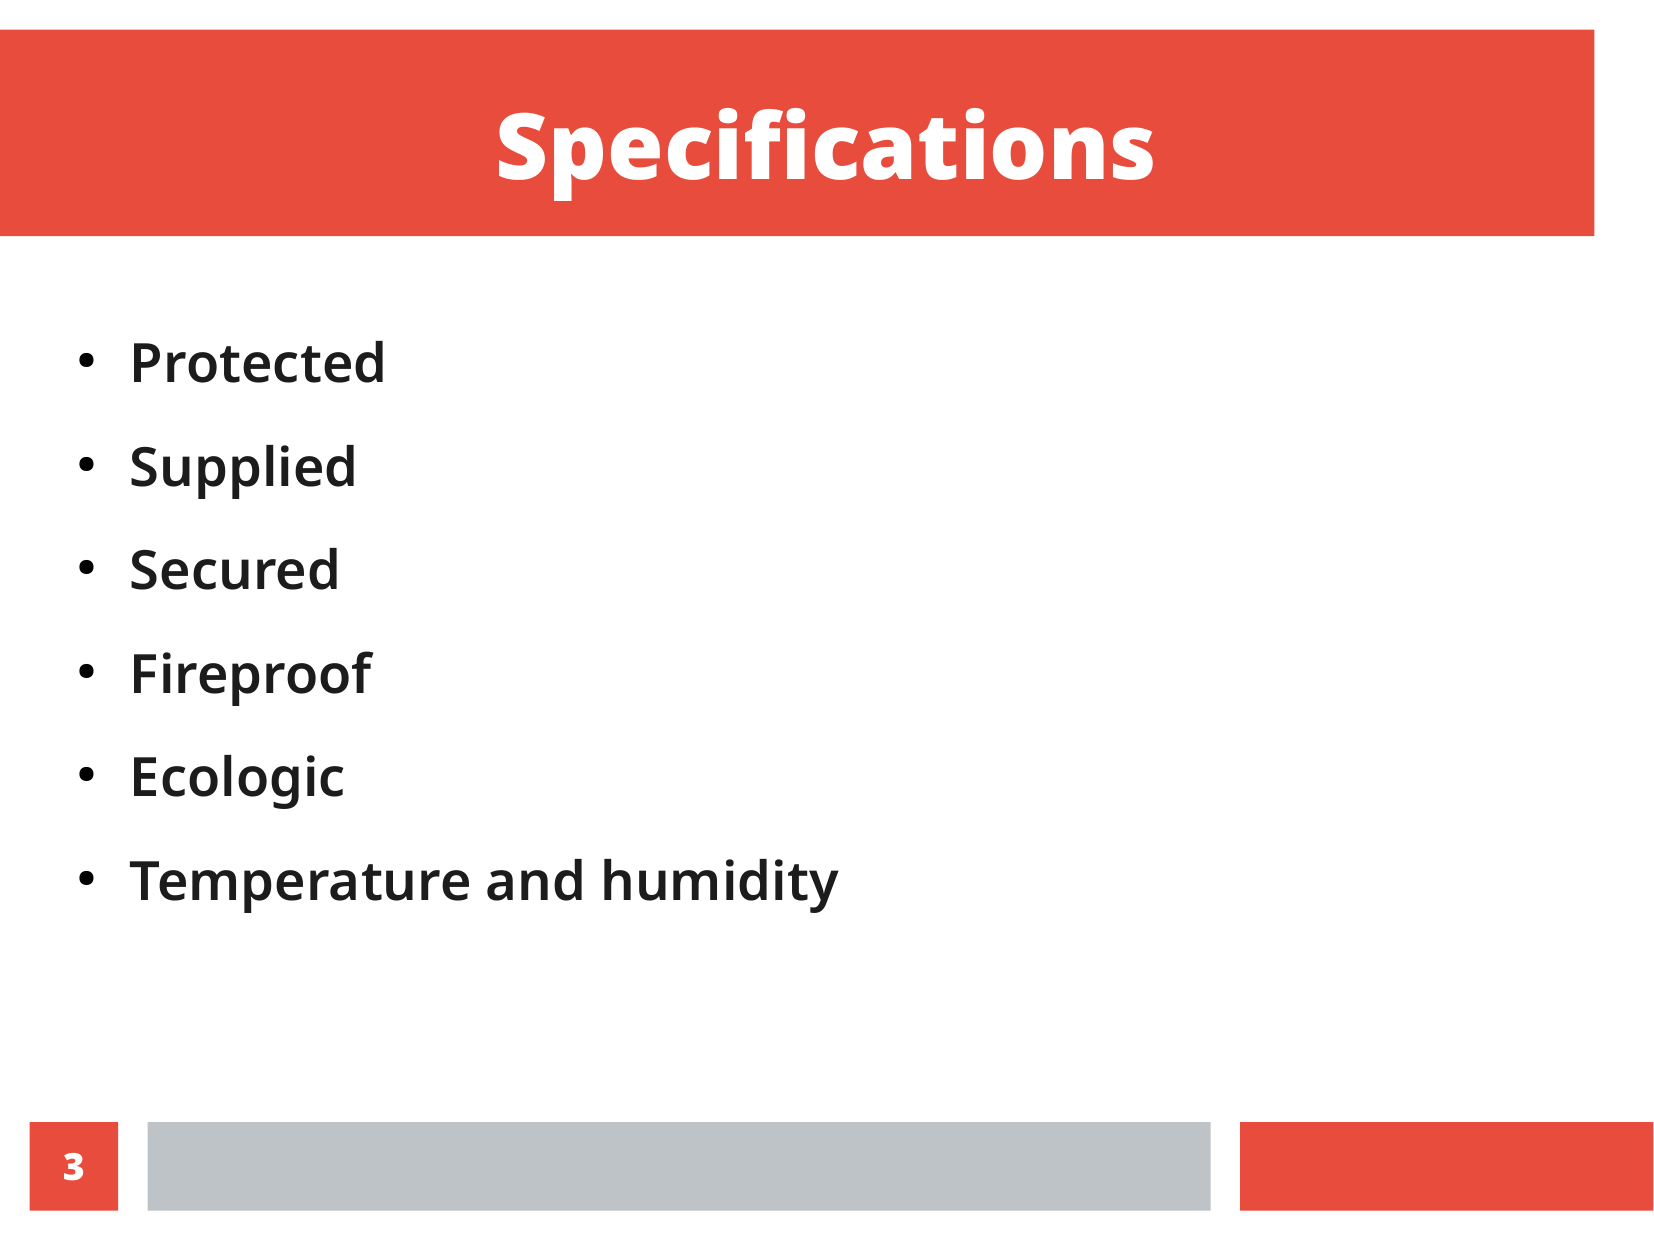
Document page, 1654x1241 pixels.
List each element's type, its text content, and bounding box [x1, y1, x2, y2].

title Specifications [59, 59, 1595, 207]
list Protected Supplied Secured Fireproof Ecologic Temperature and humidity [59, 324, 1565, 1093]
